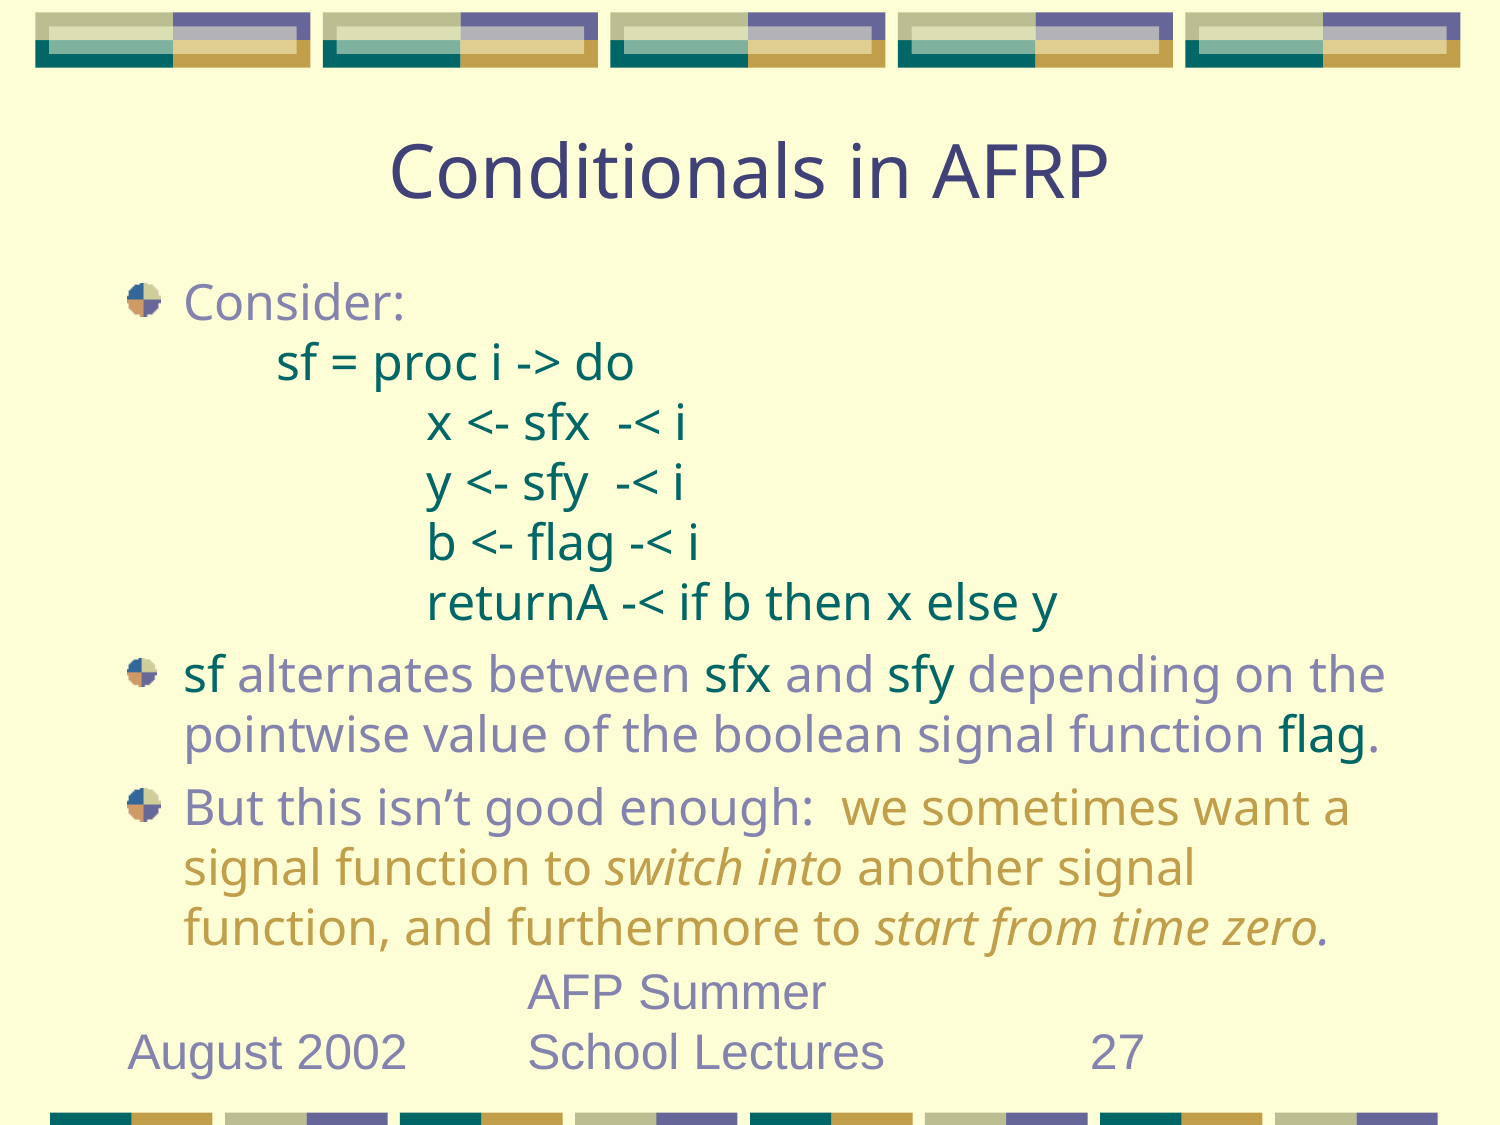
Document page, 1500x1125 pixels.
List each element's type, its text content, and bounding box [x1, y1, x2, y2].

title Conditionals in AFRP [112, 99, 1388, 238]
list Consider: sf = proc i -> do x <- sfx -< i y <- sfy -< i b <- flag -< i returnA -< if b then x else y sf alternates between sfx and sfy depending on the pointwise value of the boolean signal function flag. But this isn’t good enough: we sometimes want a signal function to switch into another signal function, and furthermore to start from time zero. [112, 262, 1425, 1001]
